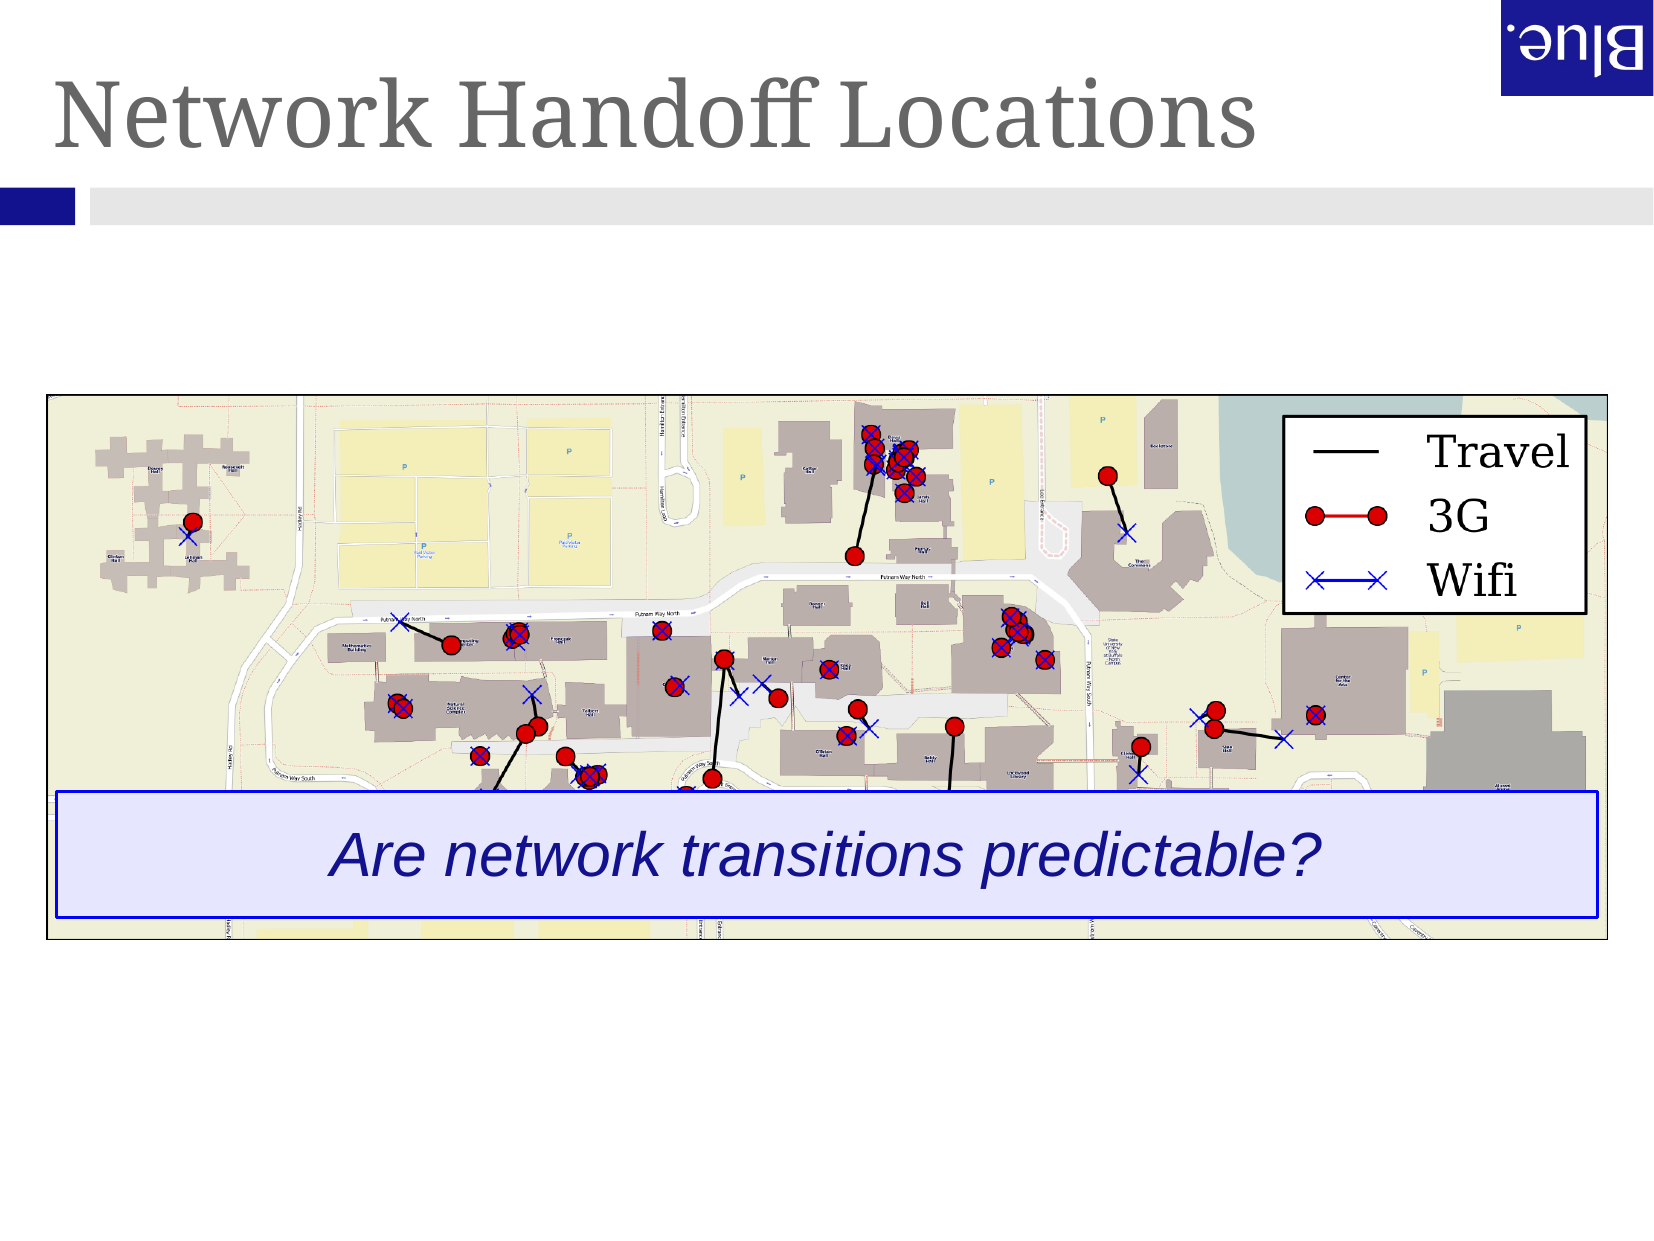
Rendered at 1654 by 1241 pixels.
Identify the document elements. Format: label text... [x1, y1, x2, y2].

title Network Handoff Locations [37, 37, 1613, 188]
picture [1501, 0, 1654, 96]
text_box Are network transitions predictable? [56, 791, 1598, 918]
picture [46, 394, 1608, 941]
